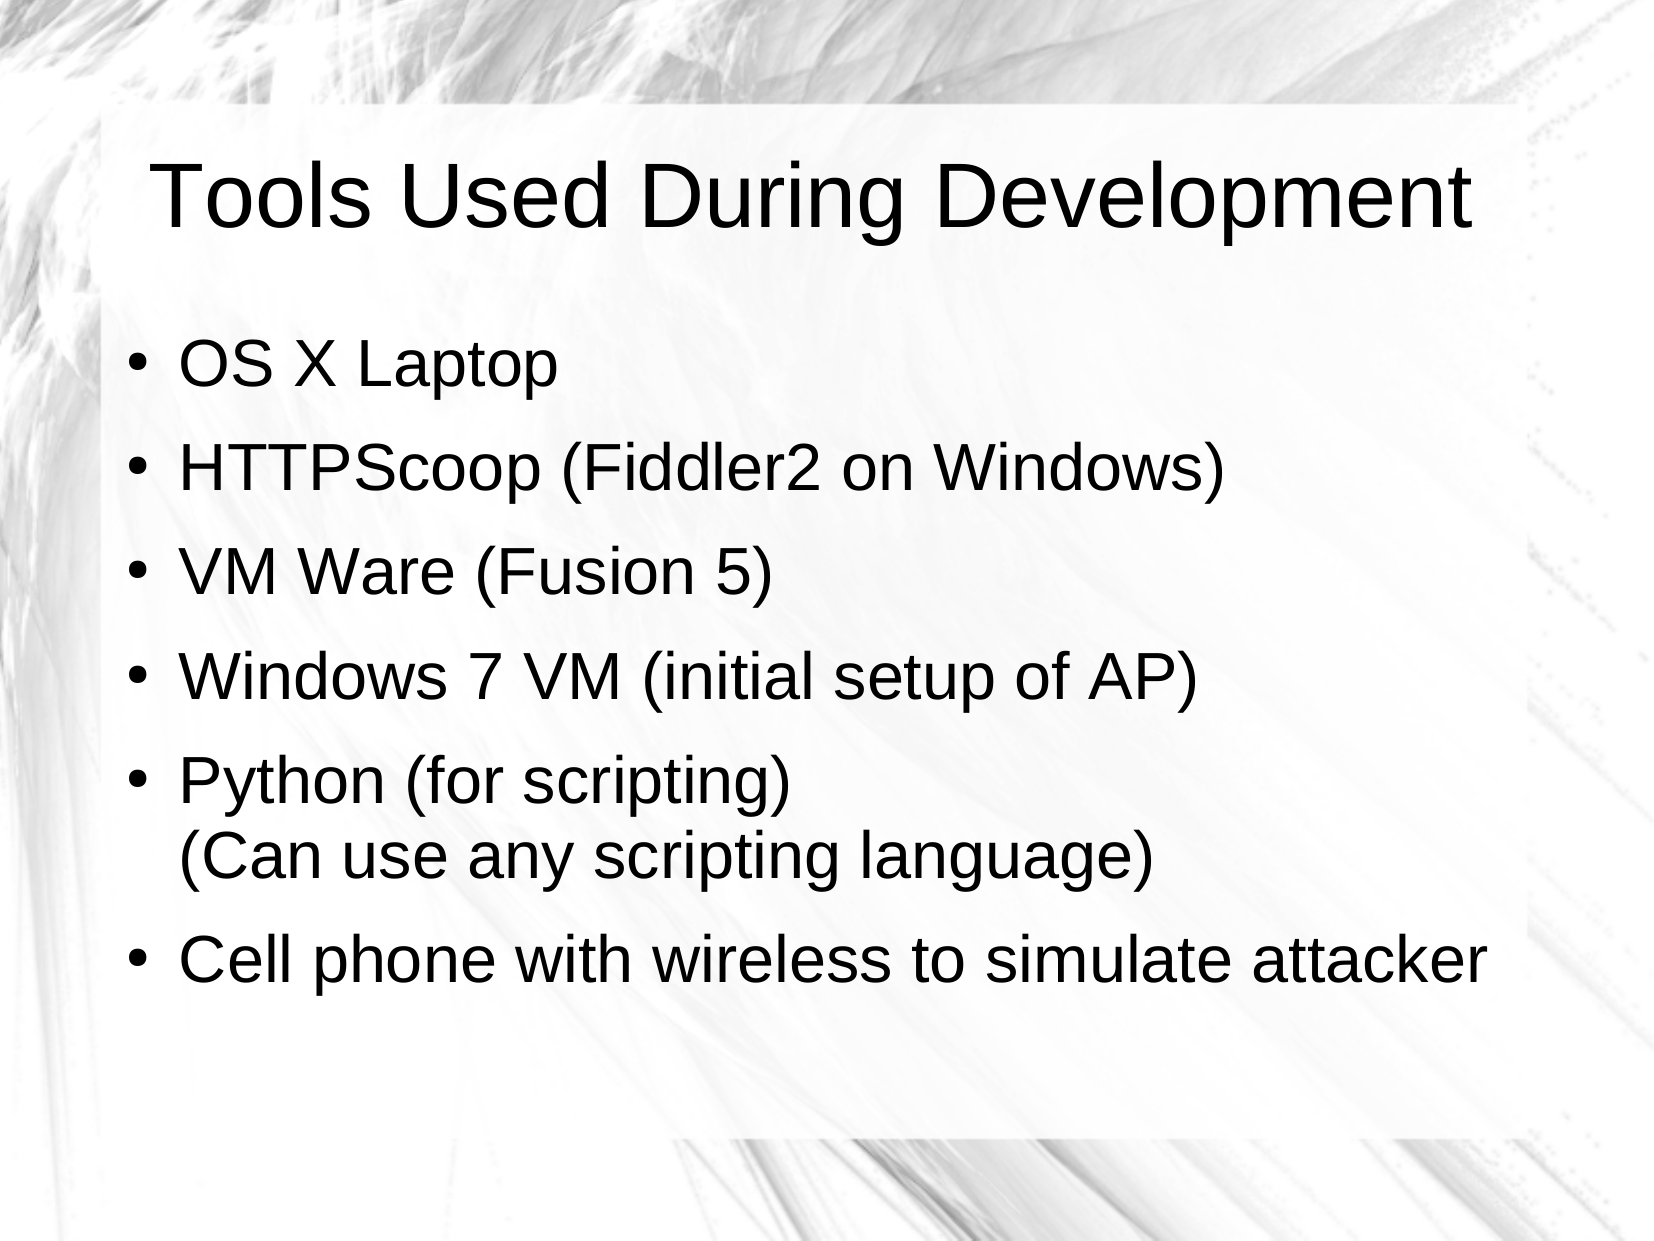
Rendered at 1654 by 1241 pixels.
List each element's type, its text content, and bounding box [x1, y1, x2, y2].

list OS X Laptop HTTPScoop (Fiddler2 on Windows) VM Ware (Fusion 5) Windows 7 VM (initial setup of AP) Python (for scripting) (Can use any scripting language) Cell phone with wireless to simulate attacker [108, 325, 1561, 1100]
picture [0, 0, 1654, 1241]
title Tools Used During Development [118, 112, 1506, 281]
